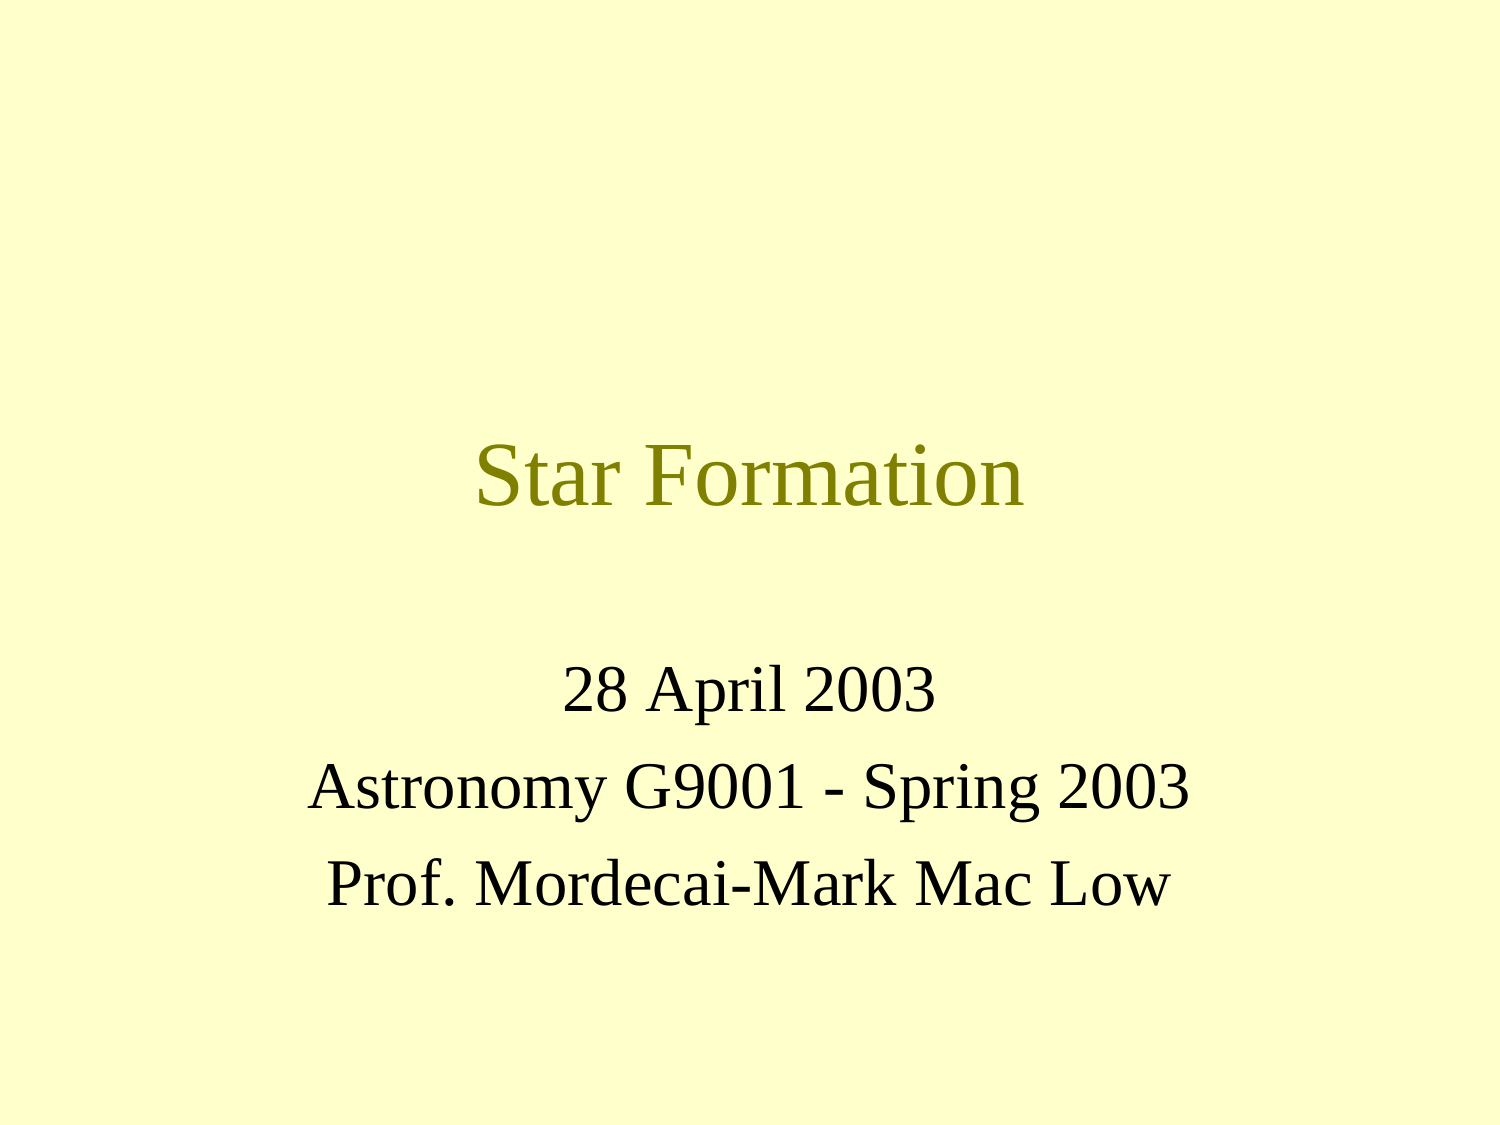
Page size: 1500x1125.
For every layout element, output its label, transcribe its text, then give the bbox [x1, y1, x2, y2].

subtitle 28 April 2003 Astronomy G9001 - Spring 2003 Prof. Mordecai-Mark Mac Low [225, 637, 1276, 925]
title Star Formation [112, 374, 1388, 563]
